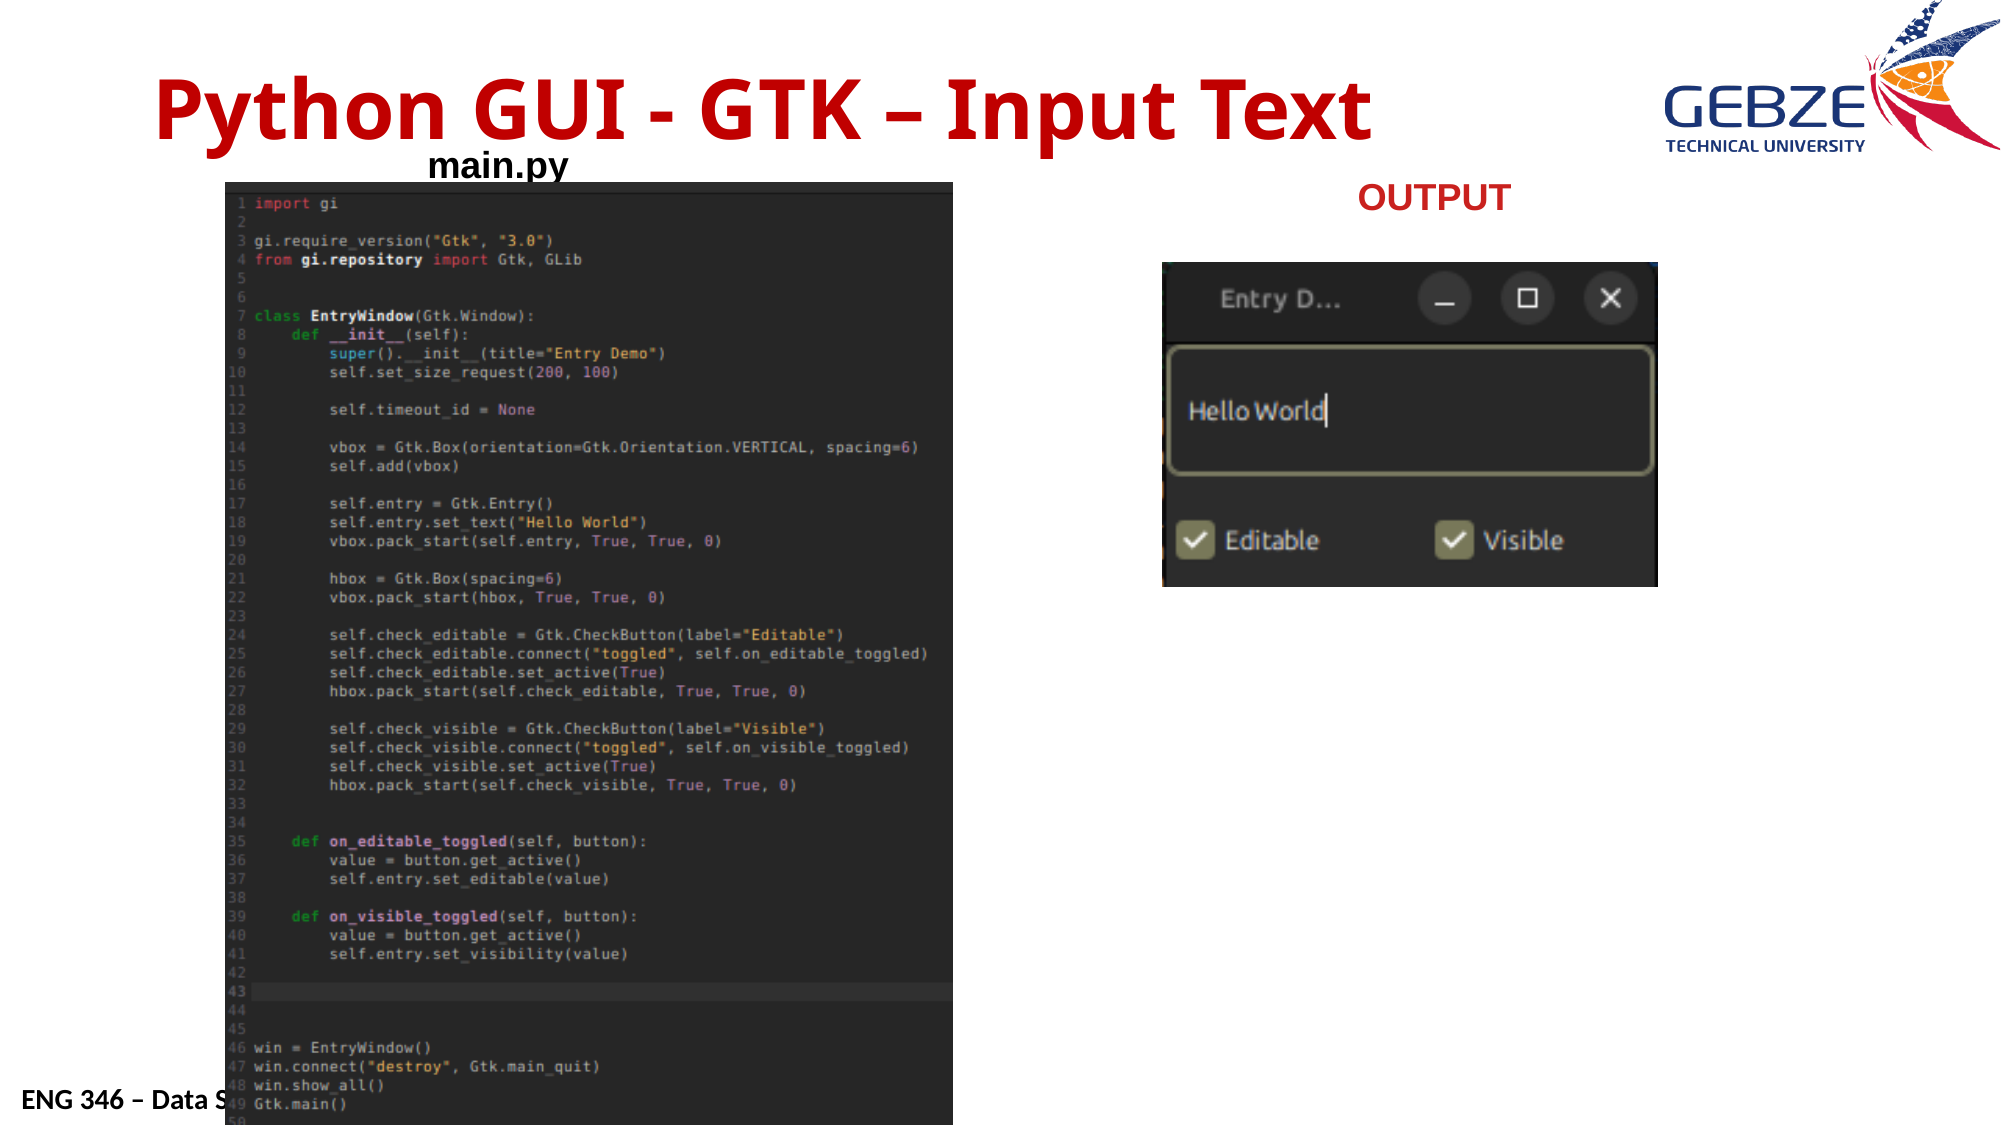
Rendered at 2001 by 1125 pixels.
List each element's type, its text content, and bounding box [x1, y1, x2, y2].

picture [225, 182, 953, 1125]
text_box main.py [412, 133, 750, 182]
picture [1665, 0, 2001, 152]
title Python GUI - GTK – Input Text [137, 59, 1650, 165]
text_box OUTPUT [1342, 165, 1613, 262]
picture [1162, 262, 1658, 587]
